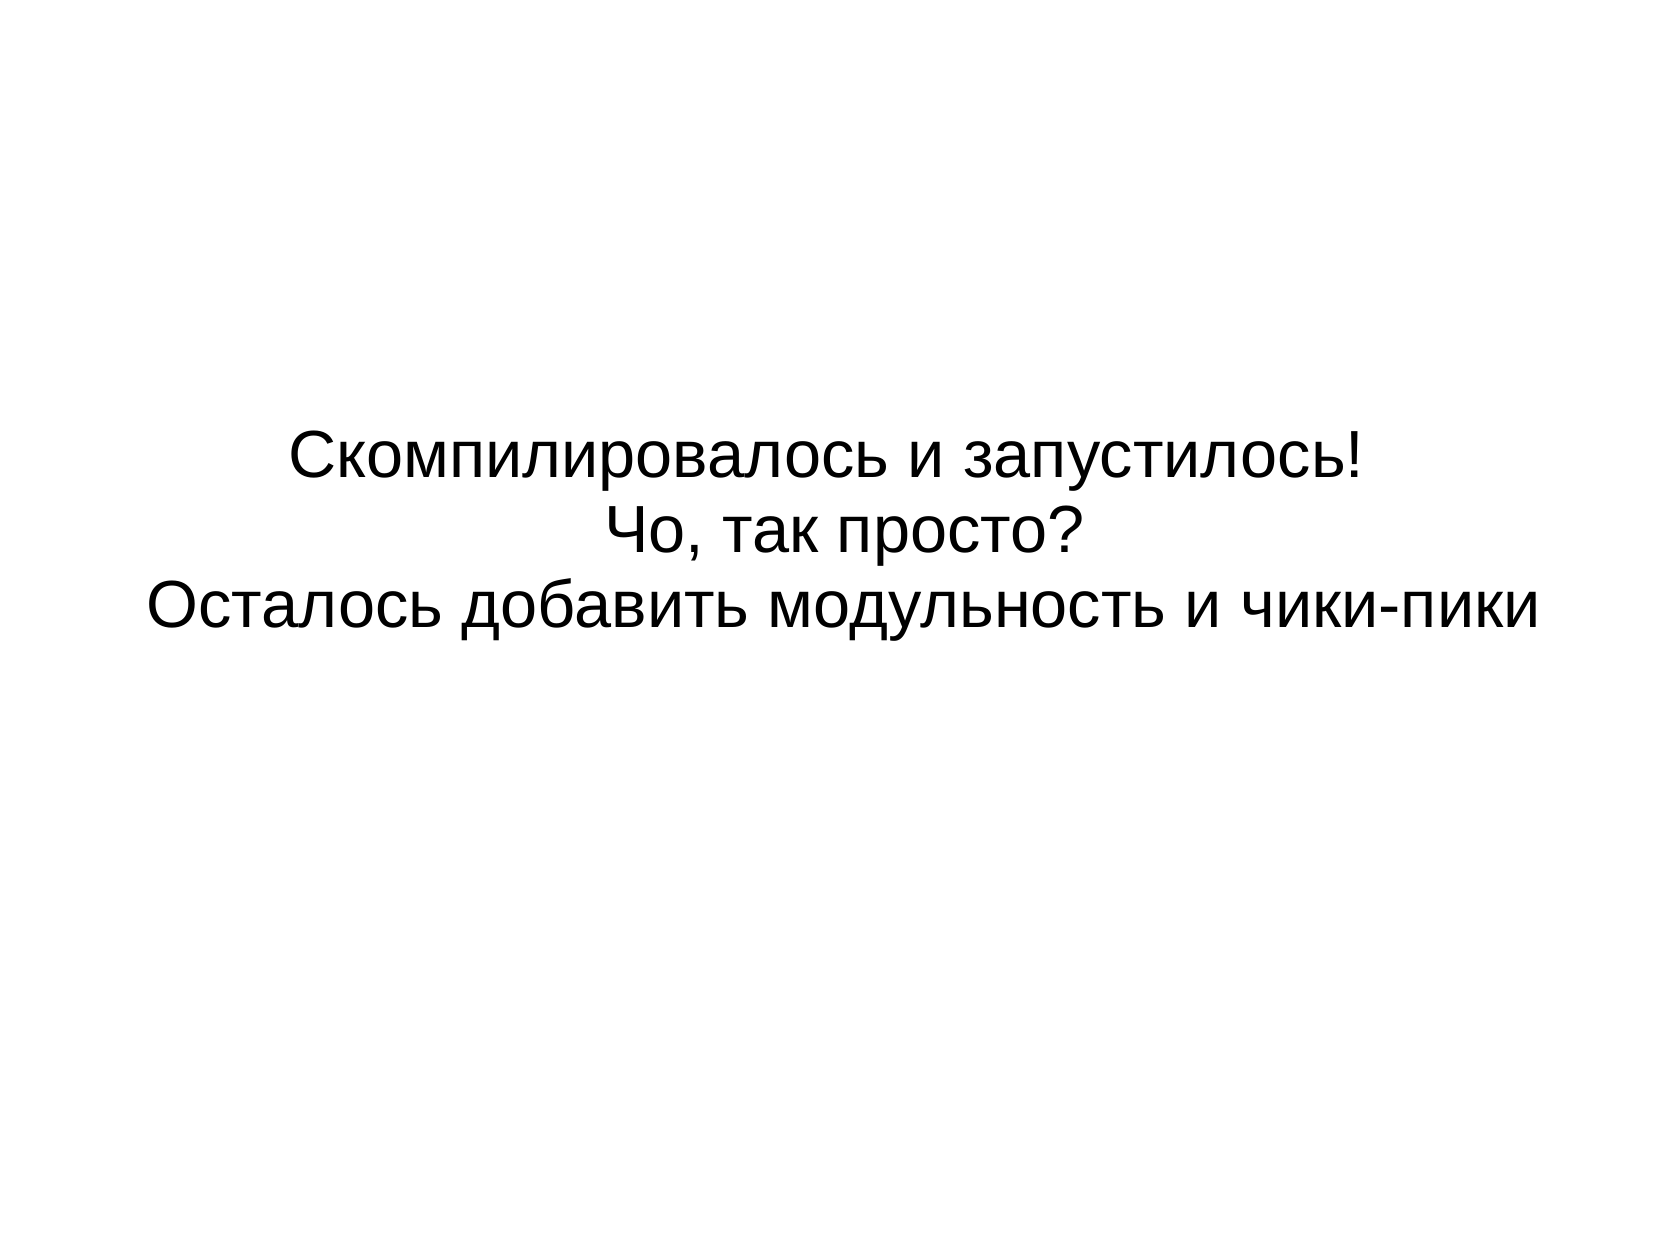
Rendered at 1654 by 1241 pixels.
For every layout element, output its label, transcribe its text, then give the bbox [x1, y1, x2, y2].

subtitle Скомпилировалось и запустилось! Чо, так просто? Осталось добавить модульность и чики-пики [82, 49, 1571, 1010]
